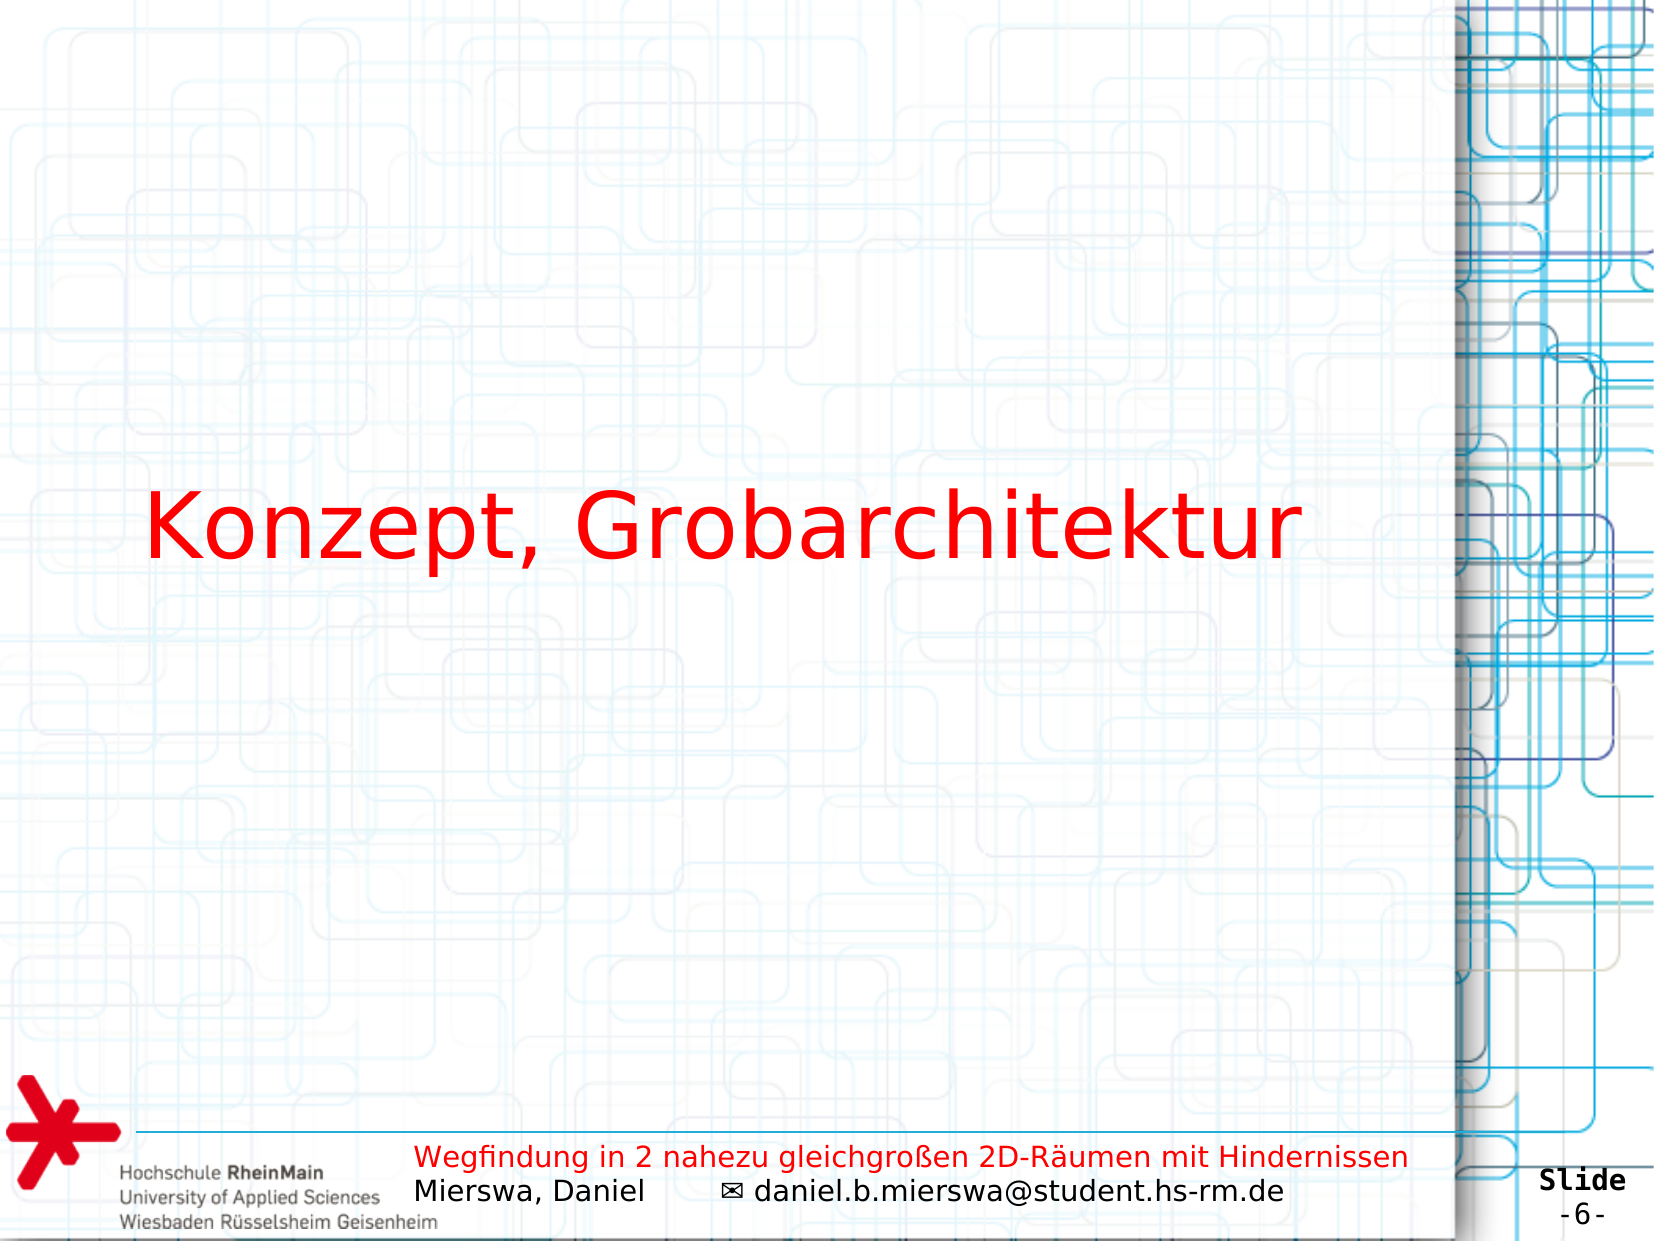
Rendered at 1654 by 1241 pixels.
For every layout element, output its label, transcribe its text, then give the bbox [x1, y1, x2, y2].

picture [0, 0, 1654, 1241]
title Konzept, Grobarchitektur [29, 442, 1418, 611]
